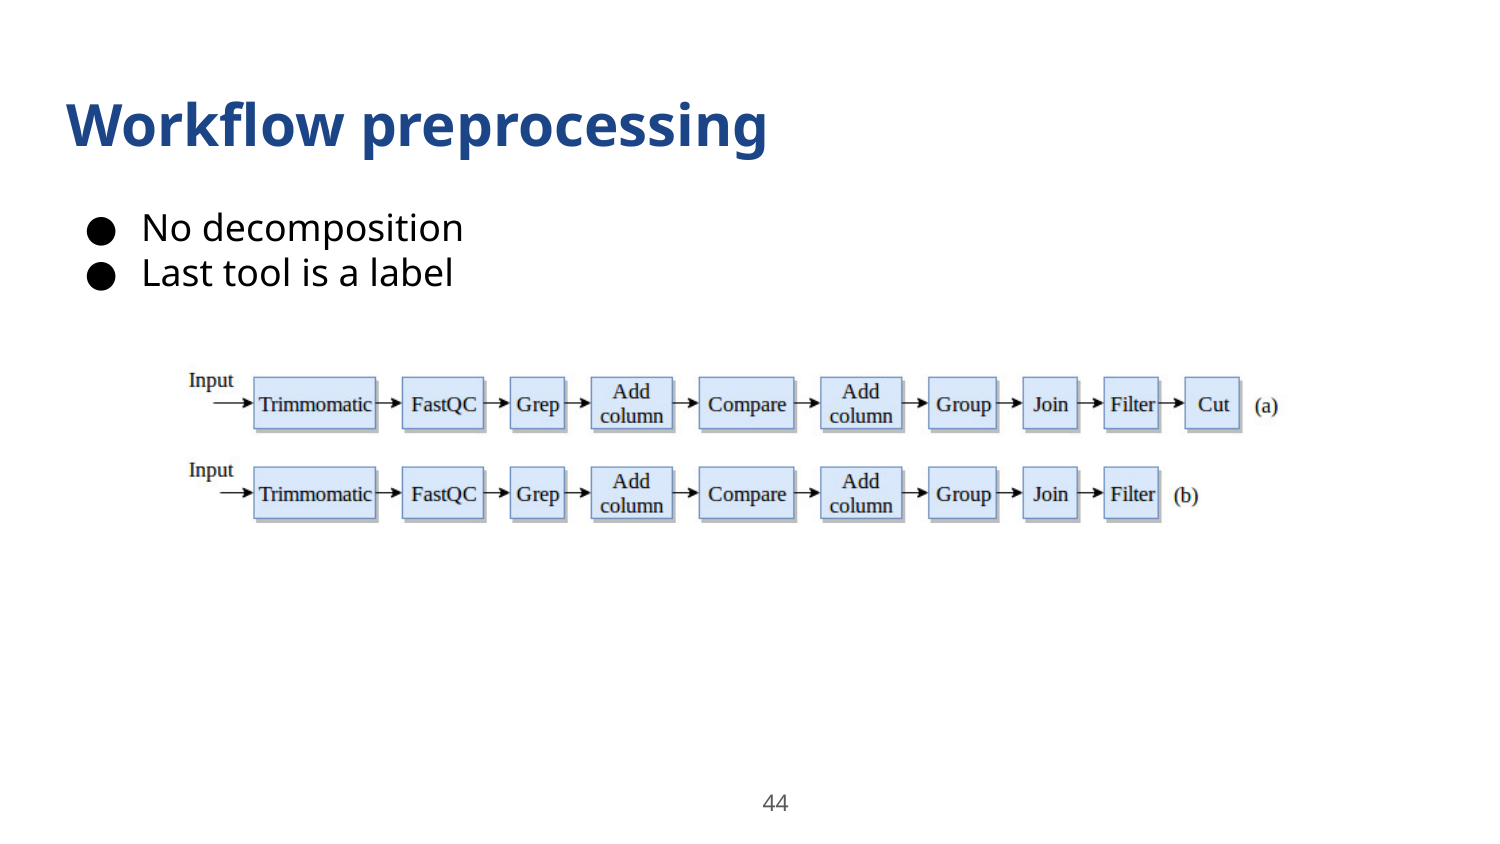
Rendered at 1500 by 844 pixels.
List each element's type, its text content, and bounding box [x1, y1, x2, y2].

slide_number <number> [714, 771, 805, 837]
picture [186, 364, 1294, 523]
list No decomposition Last tool is a label [51, 189, 1449, 750]
title Workflow preprocessing [51, 72, 1449, 167]
